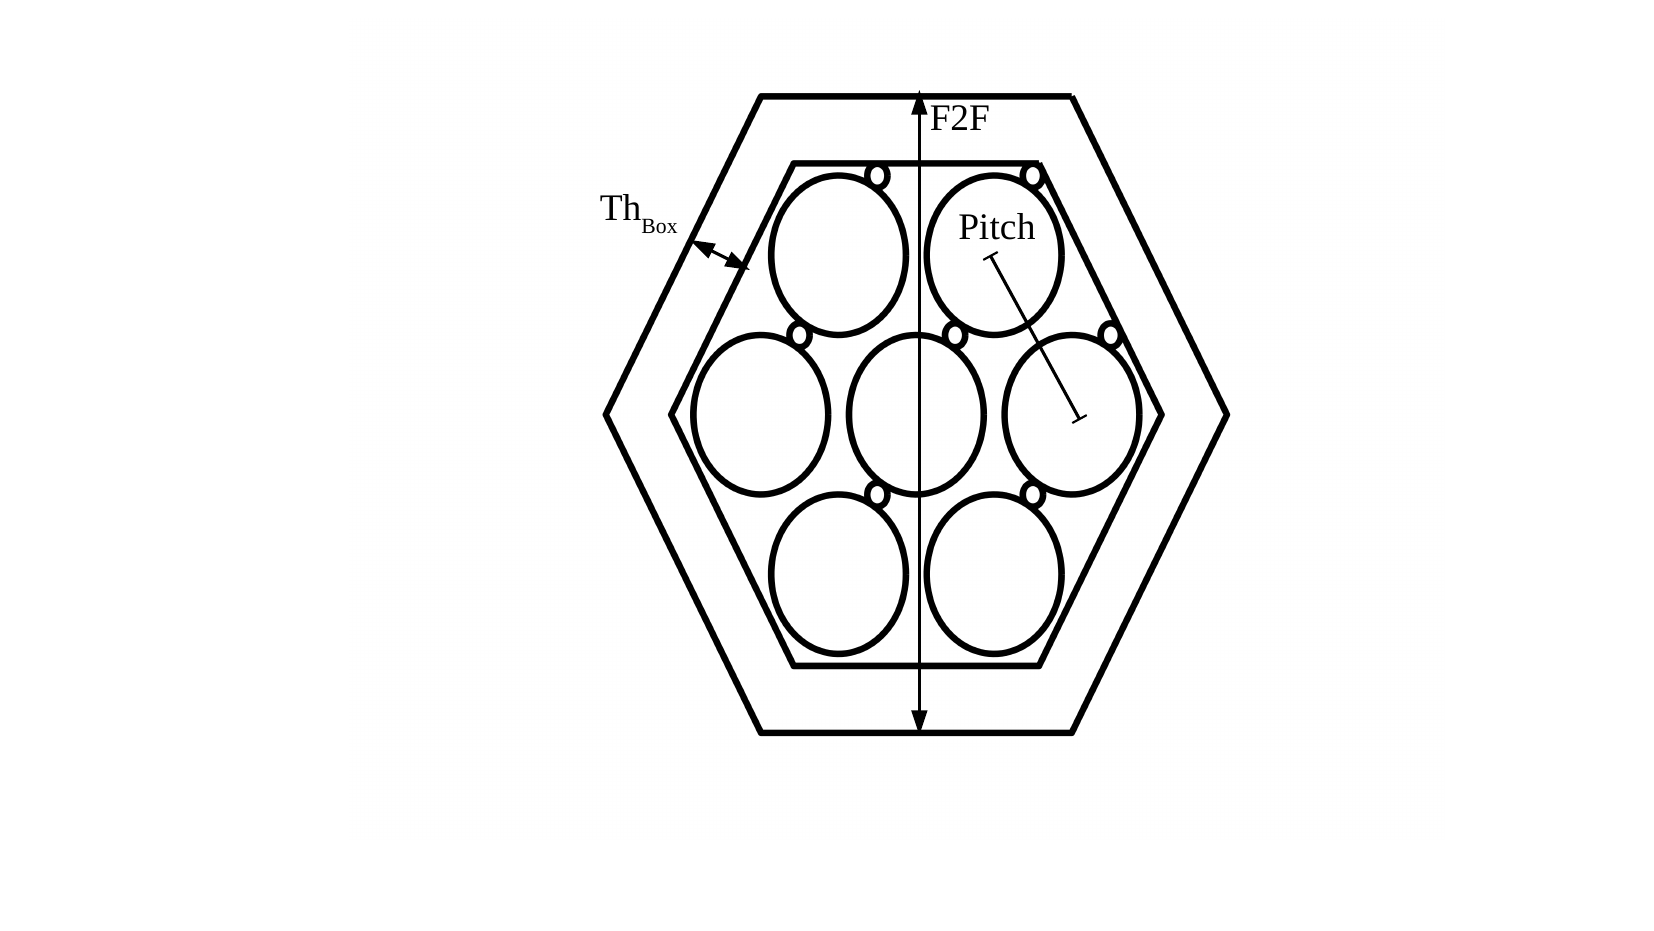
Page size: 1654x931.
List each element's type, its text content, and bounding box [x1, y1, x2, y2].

text_box ThBox [585, 180, 736, 256]
text_box Pitch [943, 198, 1126, 256]
text_box F2F [915, 90, 1006, 166]
picture [349, 18, 1445, 841]
